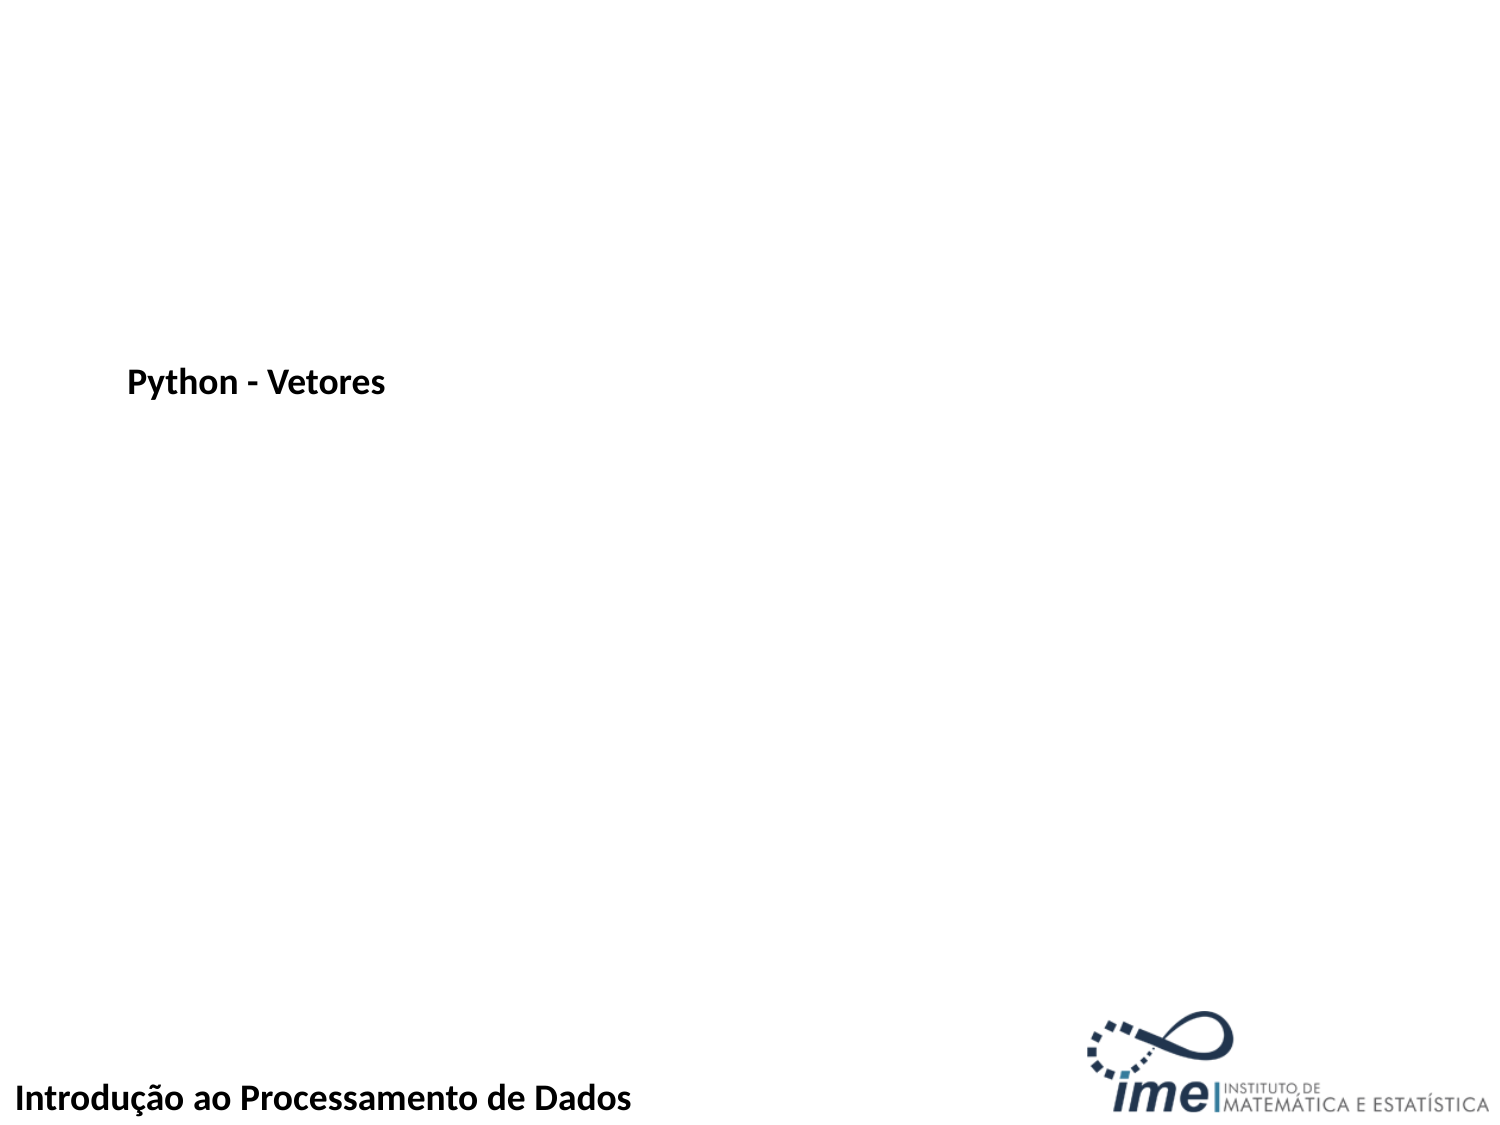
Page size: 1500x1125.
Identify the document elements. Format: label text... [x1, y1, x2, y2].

title Python - Vetores [112, 349, 1388, 591]
picture [1086, 1011, 1495, 1115]
